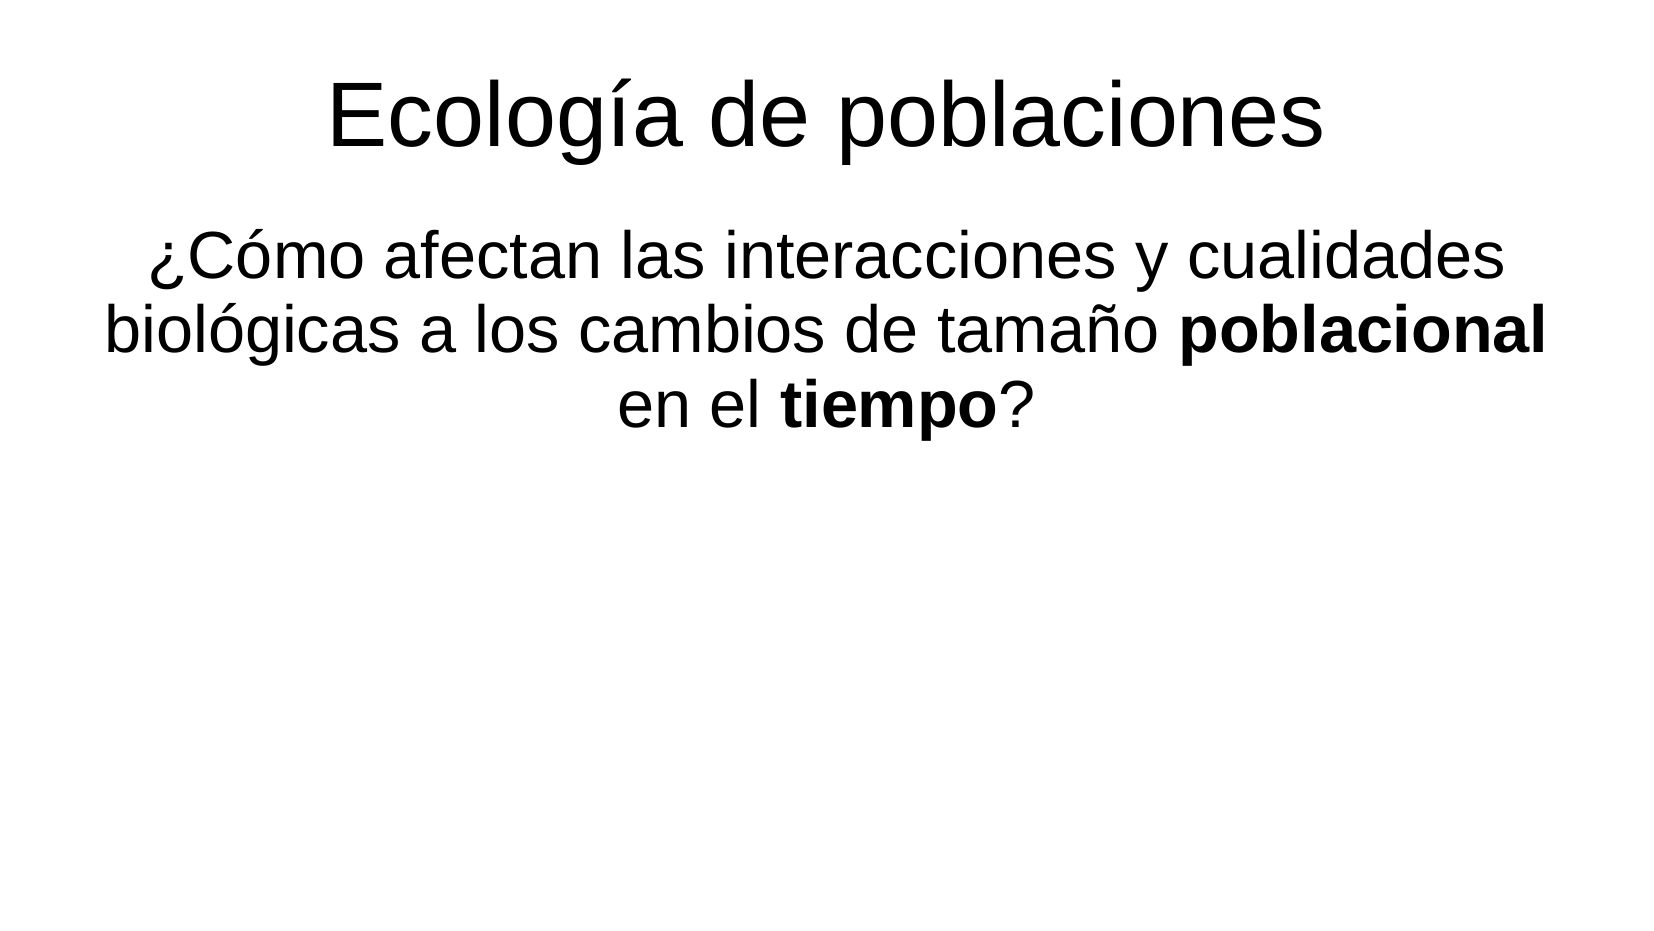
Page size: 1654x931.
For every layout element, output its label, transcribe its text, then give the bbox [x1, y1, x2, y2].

list ¿Cómo afectan las interacciones y cualidades biológicas a los cambios de tamaño poblacional en el tiempo? [82, 217, 1571, 758]
title Ecología de poblaciones [82, 37, 1571, 193]
